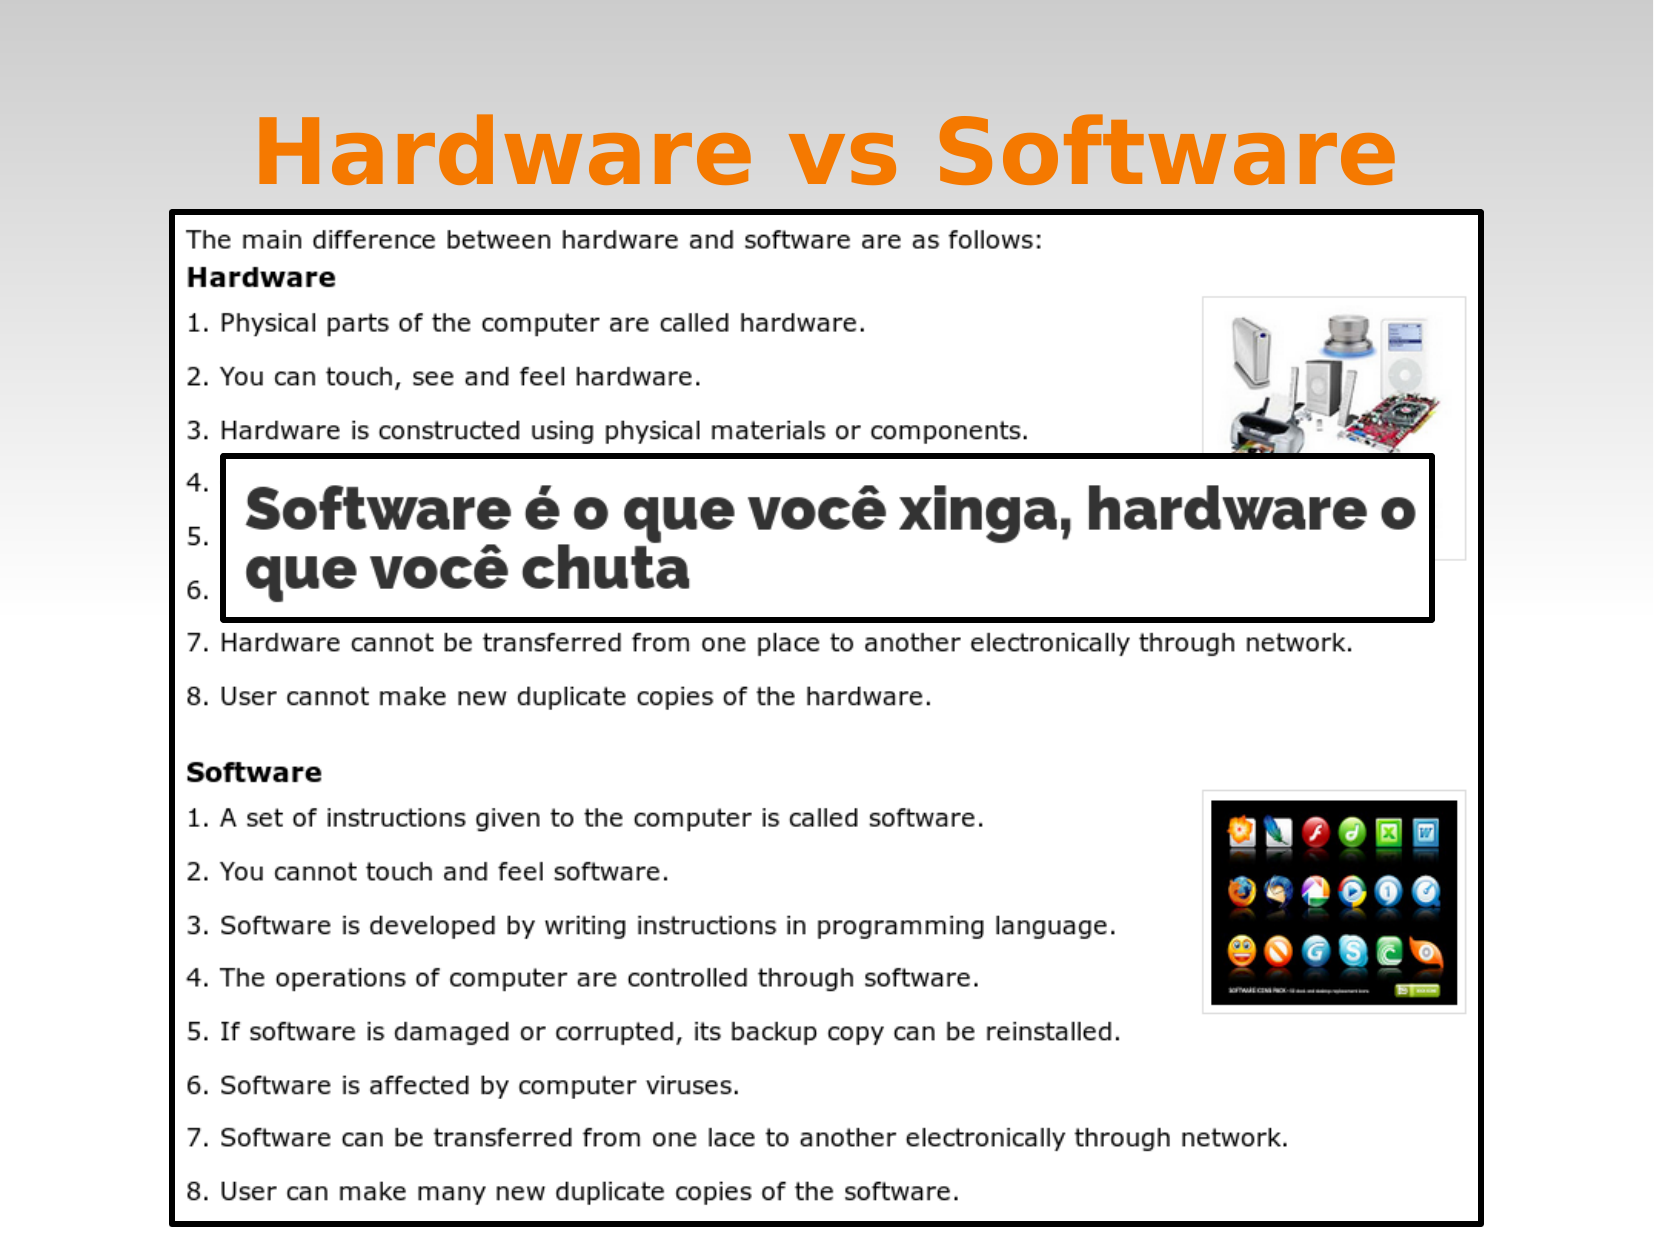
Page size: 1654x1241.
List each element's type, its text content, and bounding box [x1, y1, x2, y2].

picture [174, 215, 1479, 1222]
title Hardware vs Software [82, 49, 1571, 257]
